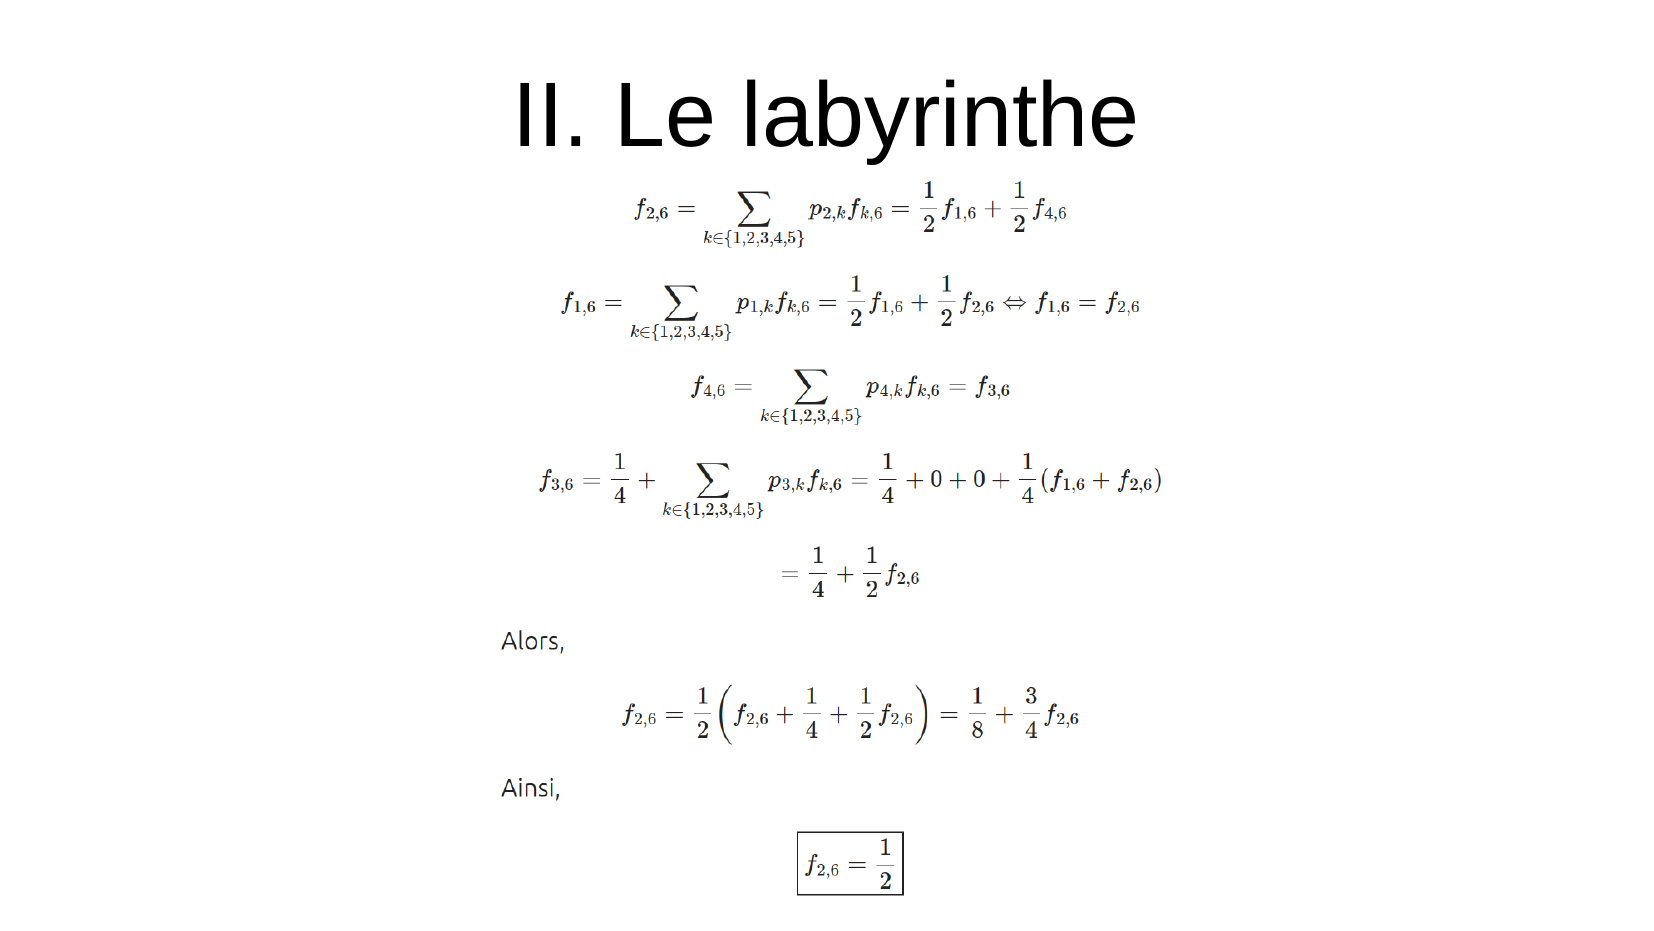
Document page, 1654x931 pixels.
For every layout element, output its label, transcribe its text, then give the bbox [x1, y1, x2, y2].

picture [487, 174, 1163, 901]
title II. Le labyrinthe [82, 37, 1571, 193]
